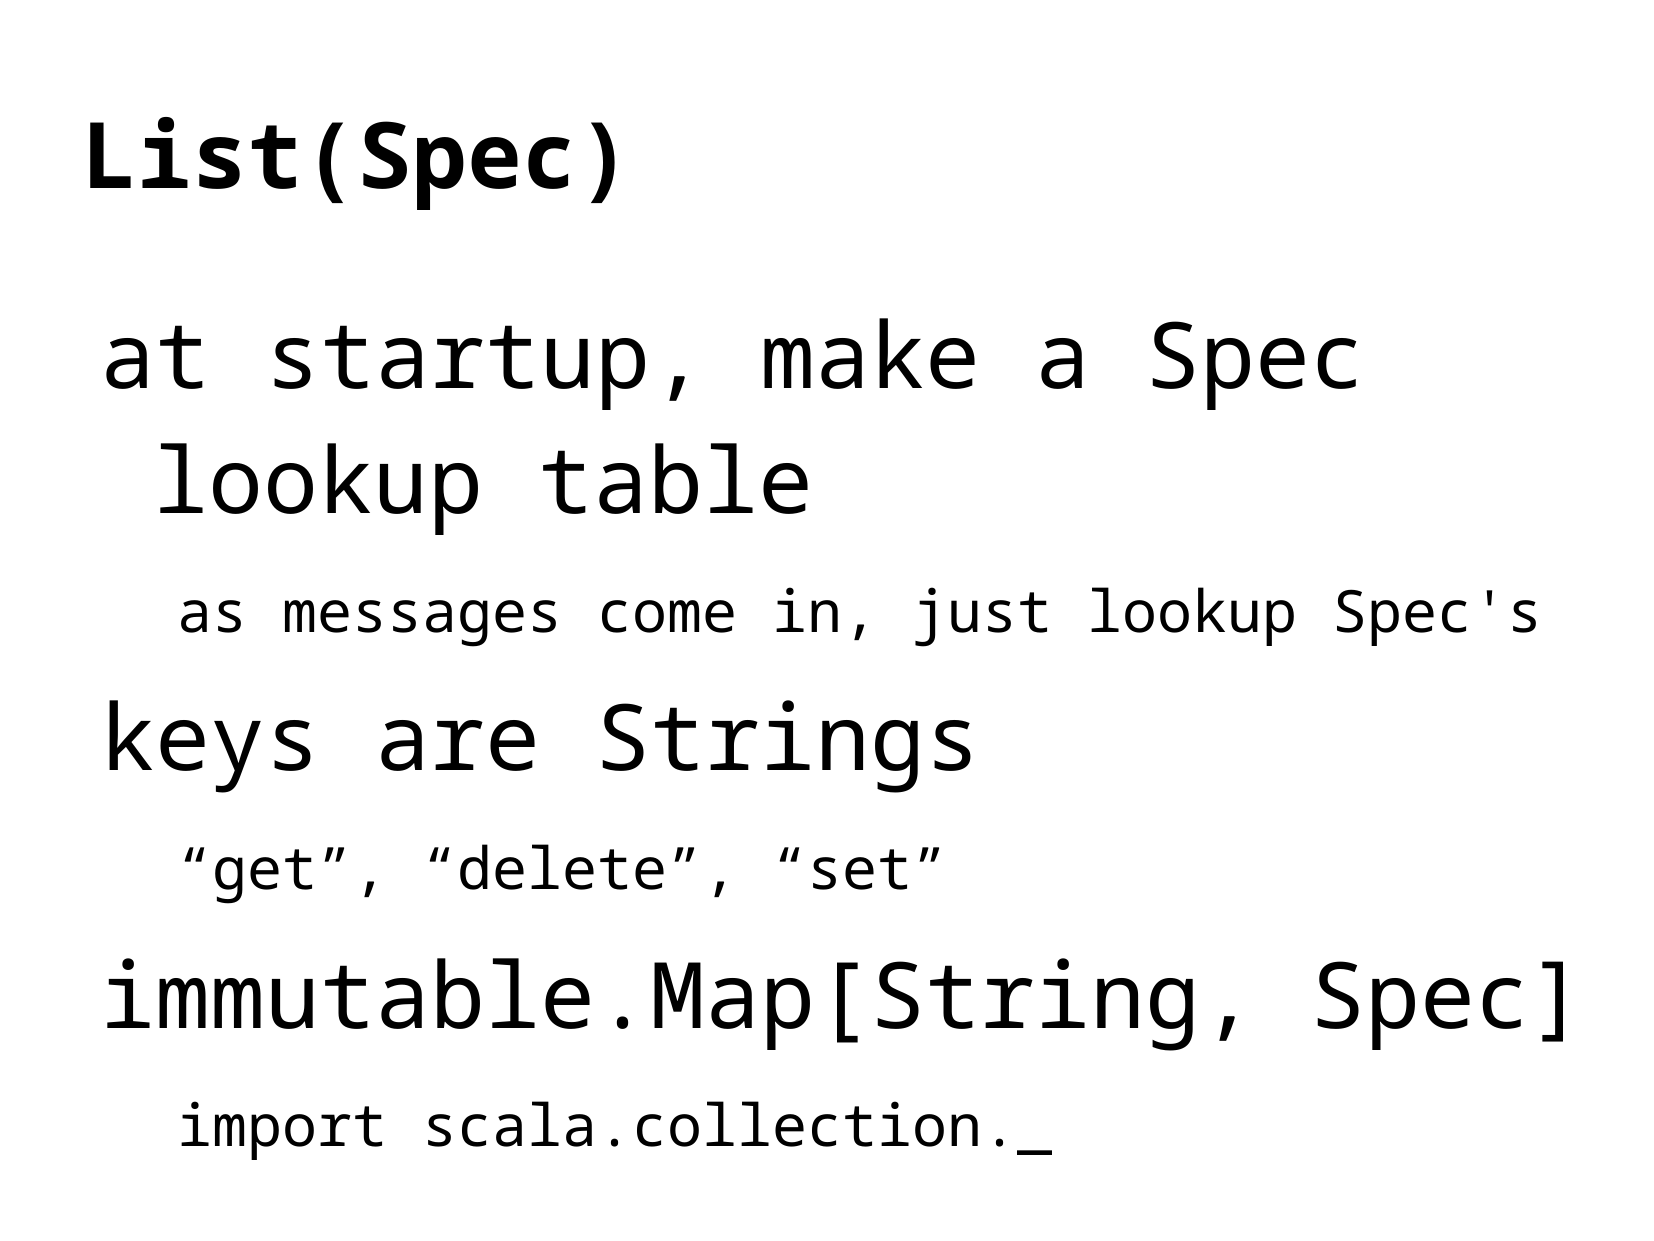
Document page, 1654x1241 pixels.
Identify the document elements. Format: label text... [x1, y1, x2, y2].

title List(Spec) [82, 56, 1571, 250]
list at startup, make a Spec lookup table as messages come in, just lookup Spec's keys are Strings “get”, “delete”, “set” immutable.Map[String, Spec] import scala.collection._ [82, 290, 1654, 1094]
